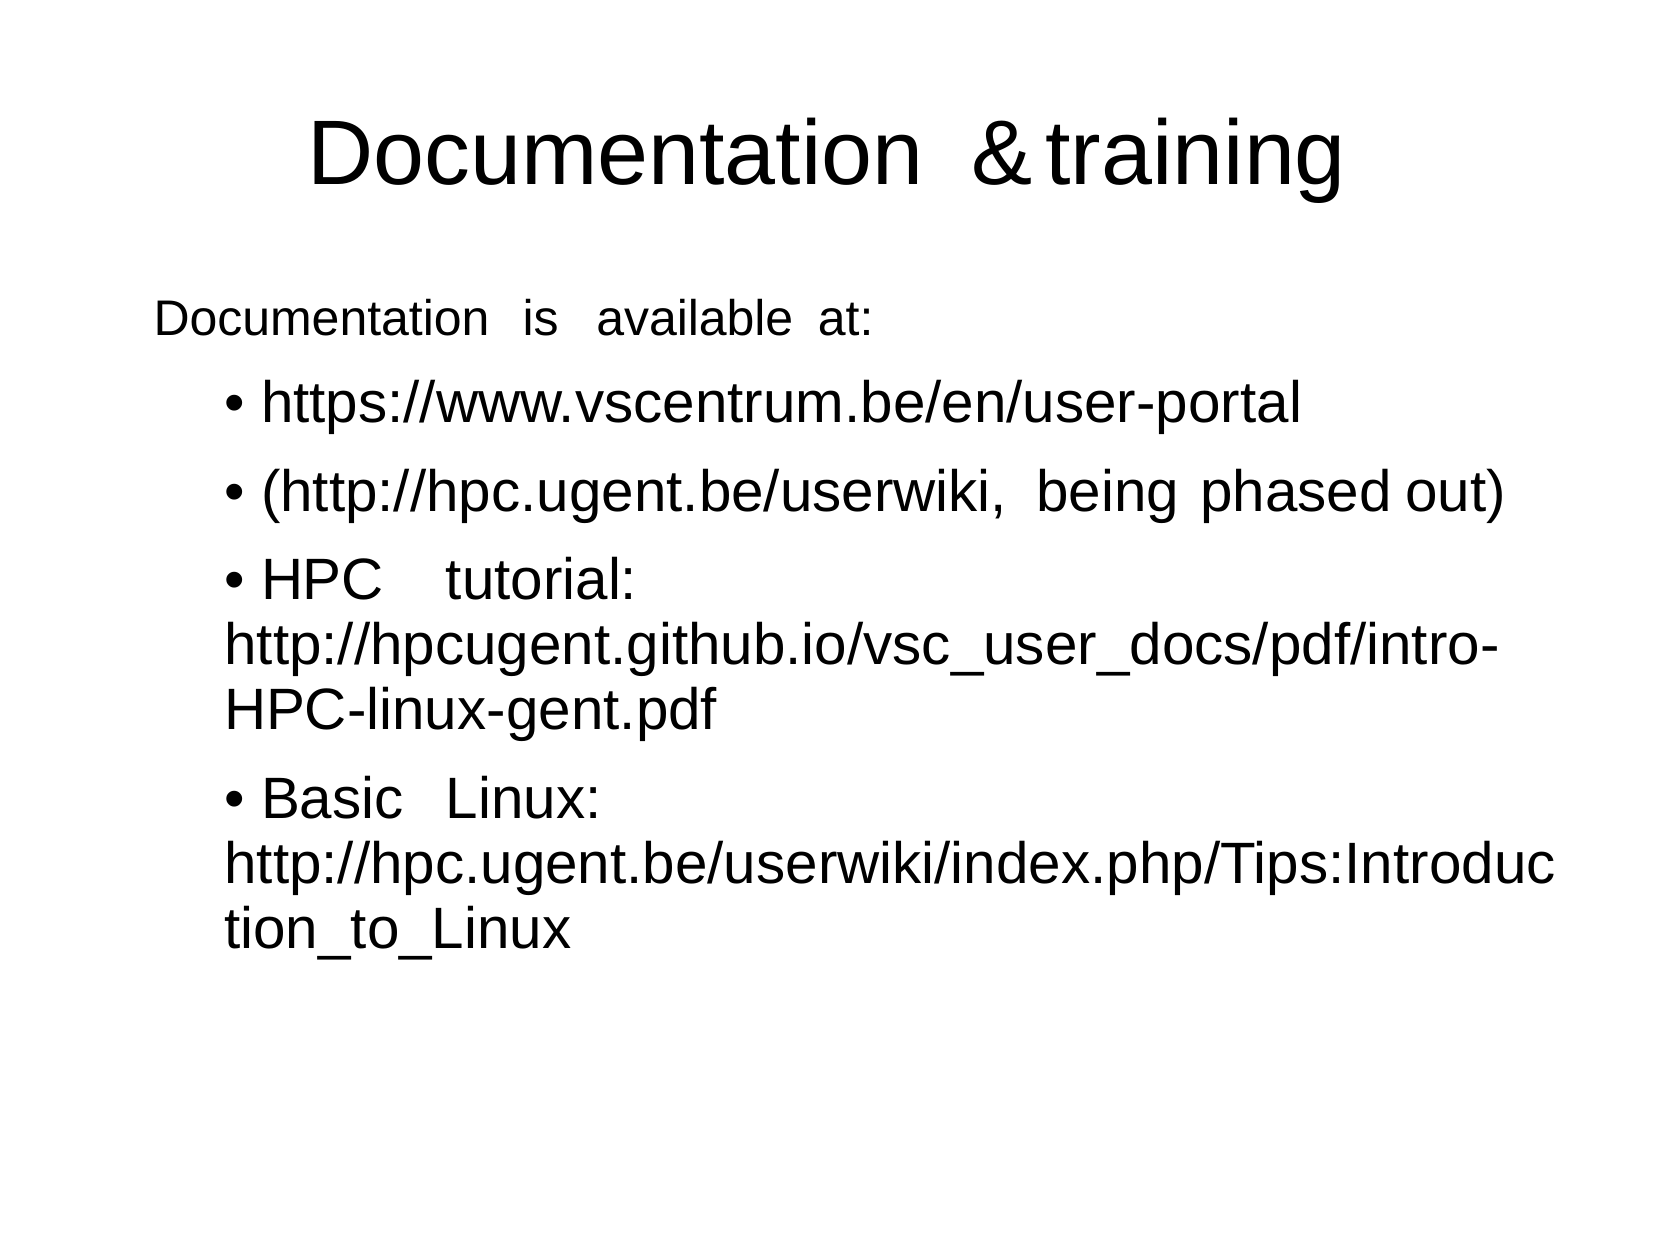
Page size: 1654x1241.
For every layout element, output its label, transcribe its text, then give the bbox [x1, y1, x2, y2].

list Documentation is available at: • https://www.vscentrum.be/en/user-portal • (http://hpc.ugent.be/userwiki, being phased out) • HPC tutorial: http://hpcugent.github.io/vsc_user_docs/pdf/intro-HPC-linux-gent.pdf • Basic Linux: http://hpc.ugent.be/userwiki/index.php/Tips:Introduction_to_Linux [82, 290, 1571, 1010]
title Documentation & training [82, 49, 1571, 257]
